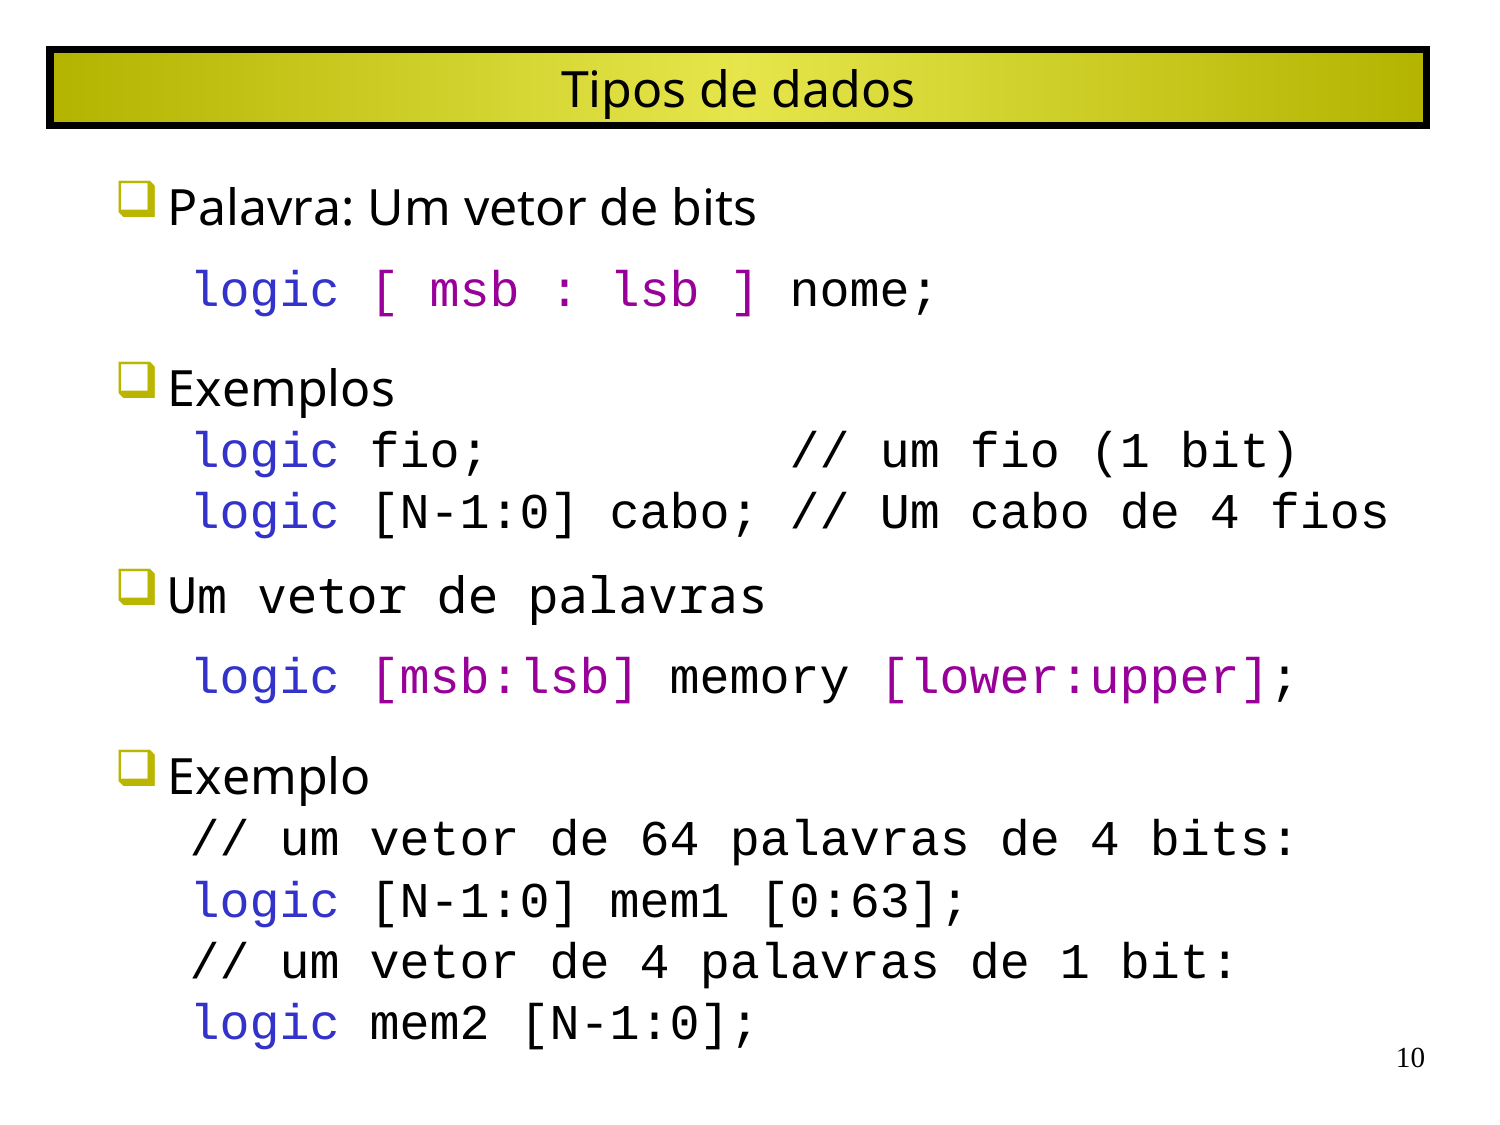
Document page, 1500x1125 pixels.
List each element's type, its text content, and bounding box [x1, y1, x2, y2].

list Palavra: Um vetor de bits logic [ msb : lsb ] nome; Exemplos logic fio; // um fio (1 bit) logic [N-1:0] cabo; // Um cabo de 4 fios Um vetor de palavras logic [msb:lsb] memory [lower:upper]; Exemplo // um vetor de 64 palavras de 4 bits: logic [N-1:0] mem1 [0:63]; // um vetor de 4 palavras de 1 bit: logic mem2 [N-1:0]; [99, 138, 1477, 1119]
title Tipos de dados [49, 49, 1427, 126]
